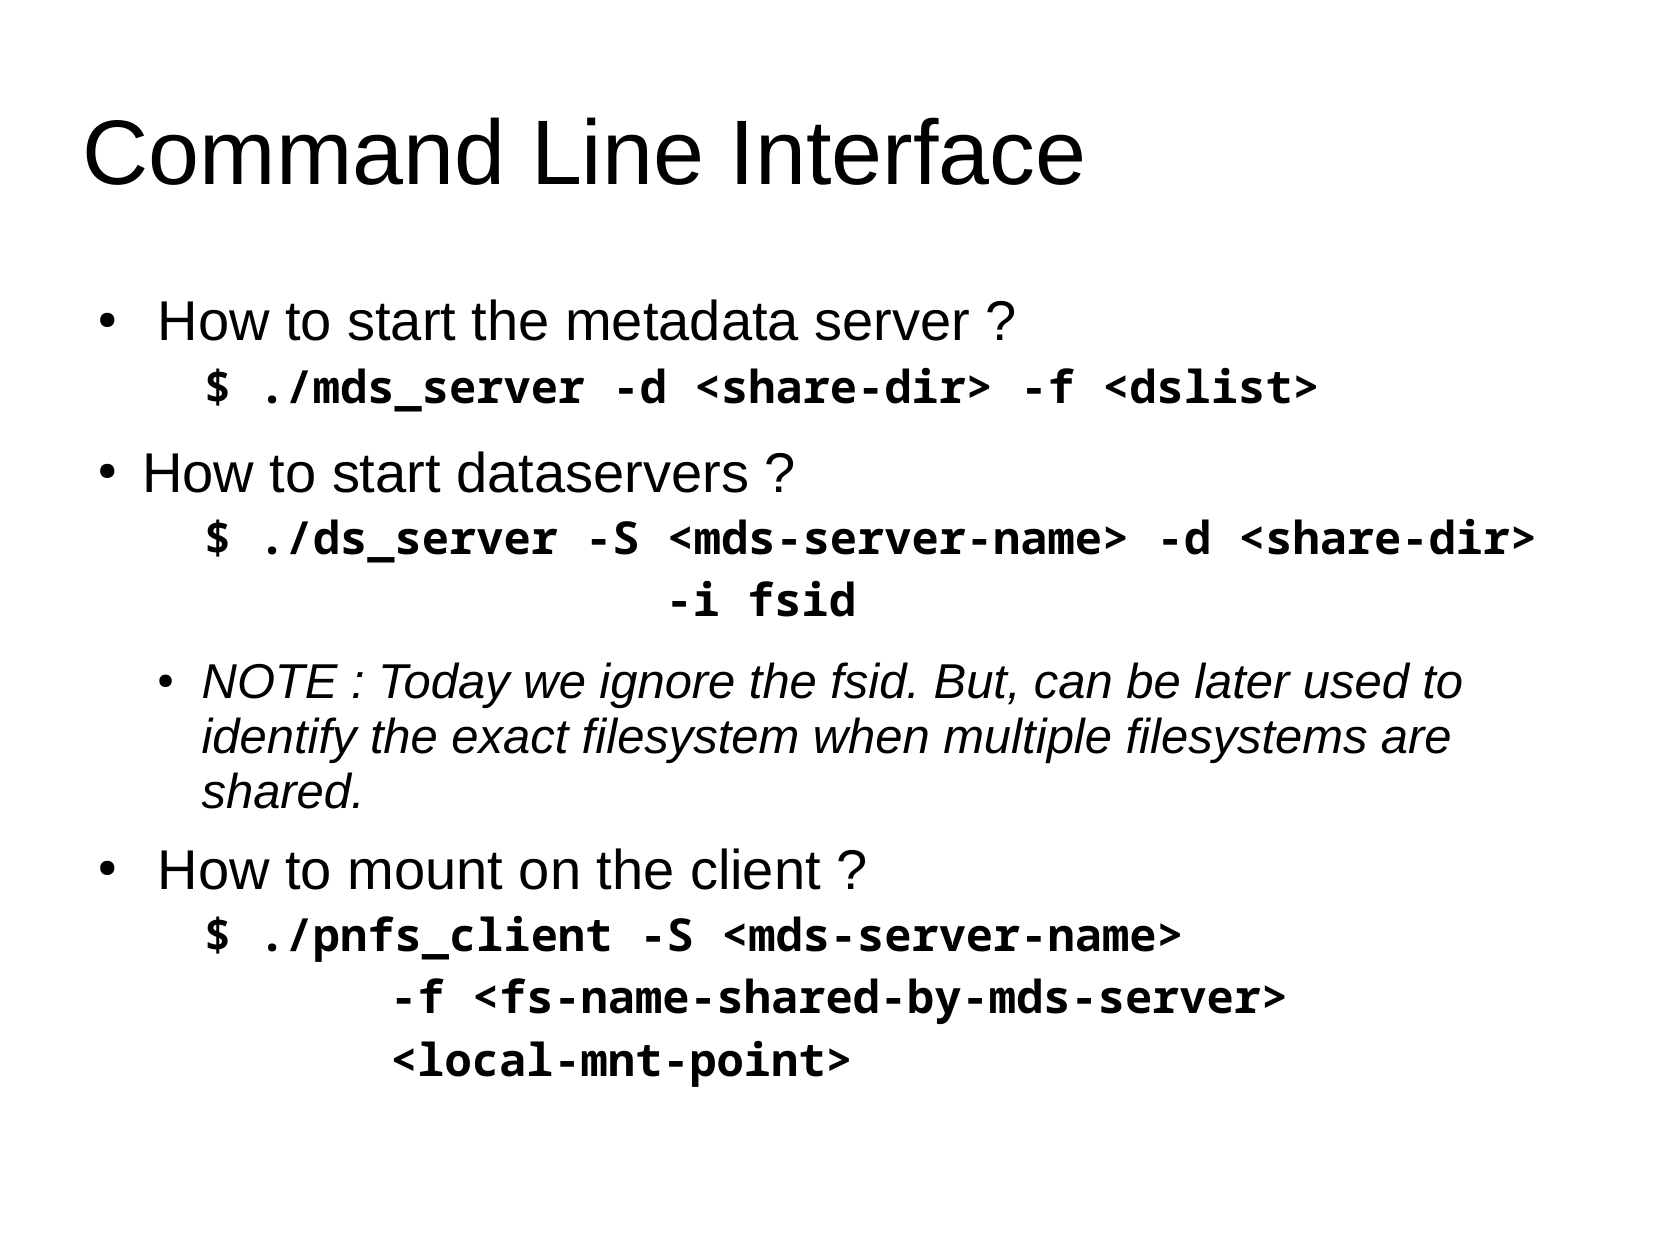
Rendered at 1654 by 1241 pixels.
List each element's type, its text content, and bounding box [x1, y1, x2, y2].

title Command Line Interface [82, 56, 1571, 250]
list How to start the metadata server ? $ ./mds_server -d <share-dir> -f <dslist> How to start dataservers ? $ ./ds_server -S <mds-server-name> -d <share-dir> -i fsid NOTE : Today we ignore the fsid. But, can be later used to identify the exact filesystem when multiple filesystems are shared. How to mount on the client ? $ ./pnfs_client -S <mds-server-name> -f <fs-name-shared-by-mds-server> <local-mnt-point> [82, 290, 1571, 1109]
